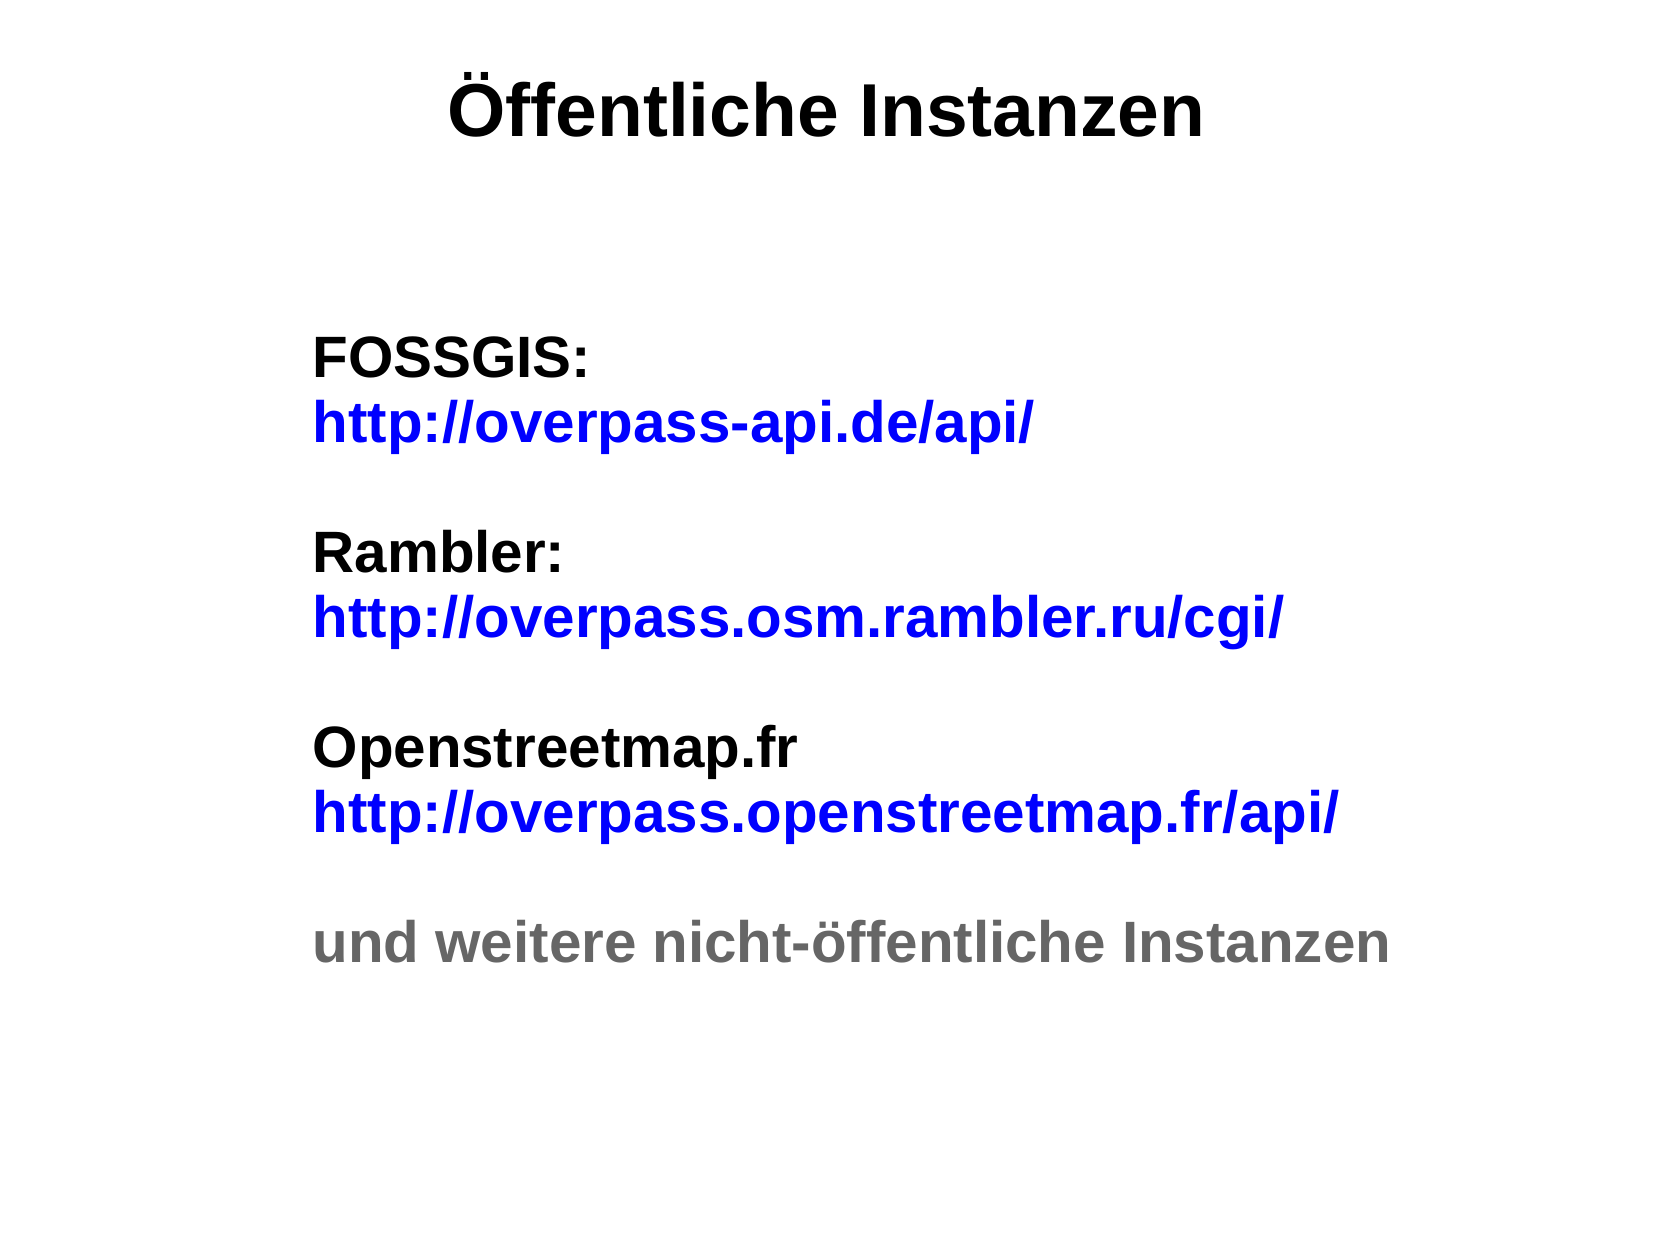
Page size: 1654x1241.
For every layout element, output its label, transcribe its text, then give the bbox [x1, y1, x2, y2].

text_box FOSSGIS: http://overpass-api.de/api/ Rambler: http://overpass.osm.rambler.ru/cgi/ Openstreetmap.fr http://overpass.openstreetmap.fr/api/ und weitere nicht-öffentliche Instanzen [298, 317, 1408, 983]
text_box Öffentliche Instanzen [432, 61, 1221, 160]
